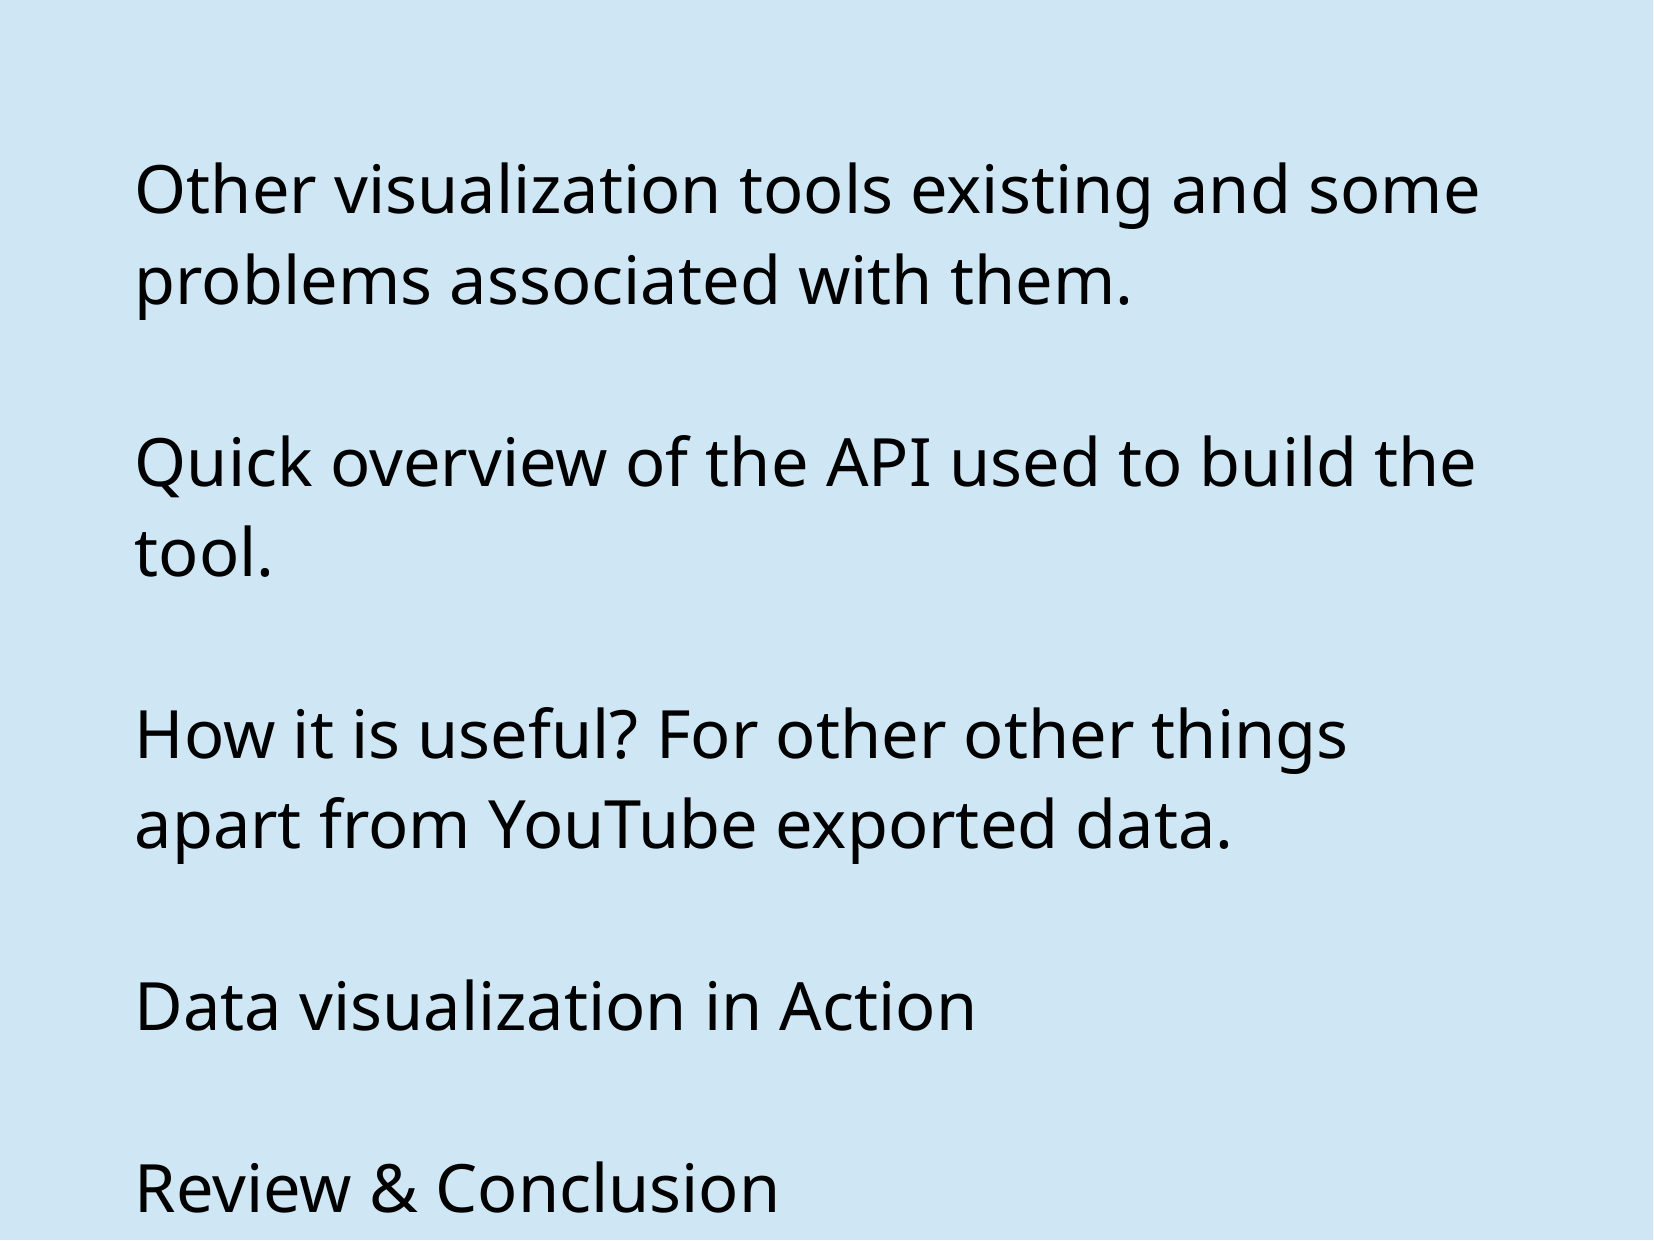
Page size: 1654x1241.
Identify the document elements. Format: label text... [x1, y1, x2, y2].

text_box Other visualization tools existing and some problems associated with them. Quick overview of the API used to build the tool. How it is useful? For other other things apart from YouTube exported data. Data visualization in Action Review & Conclusion [120, 135, 1501, 992]
